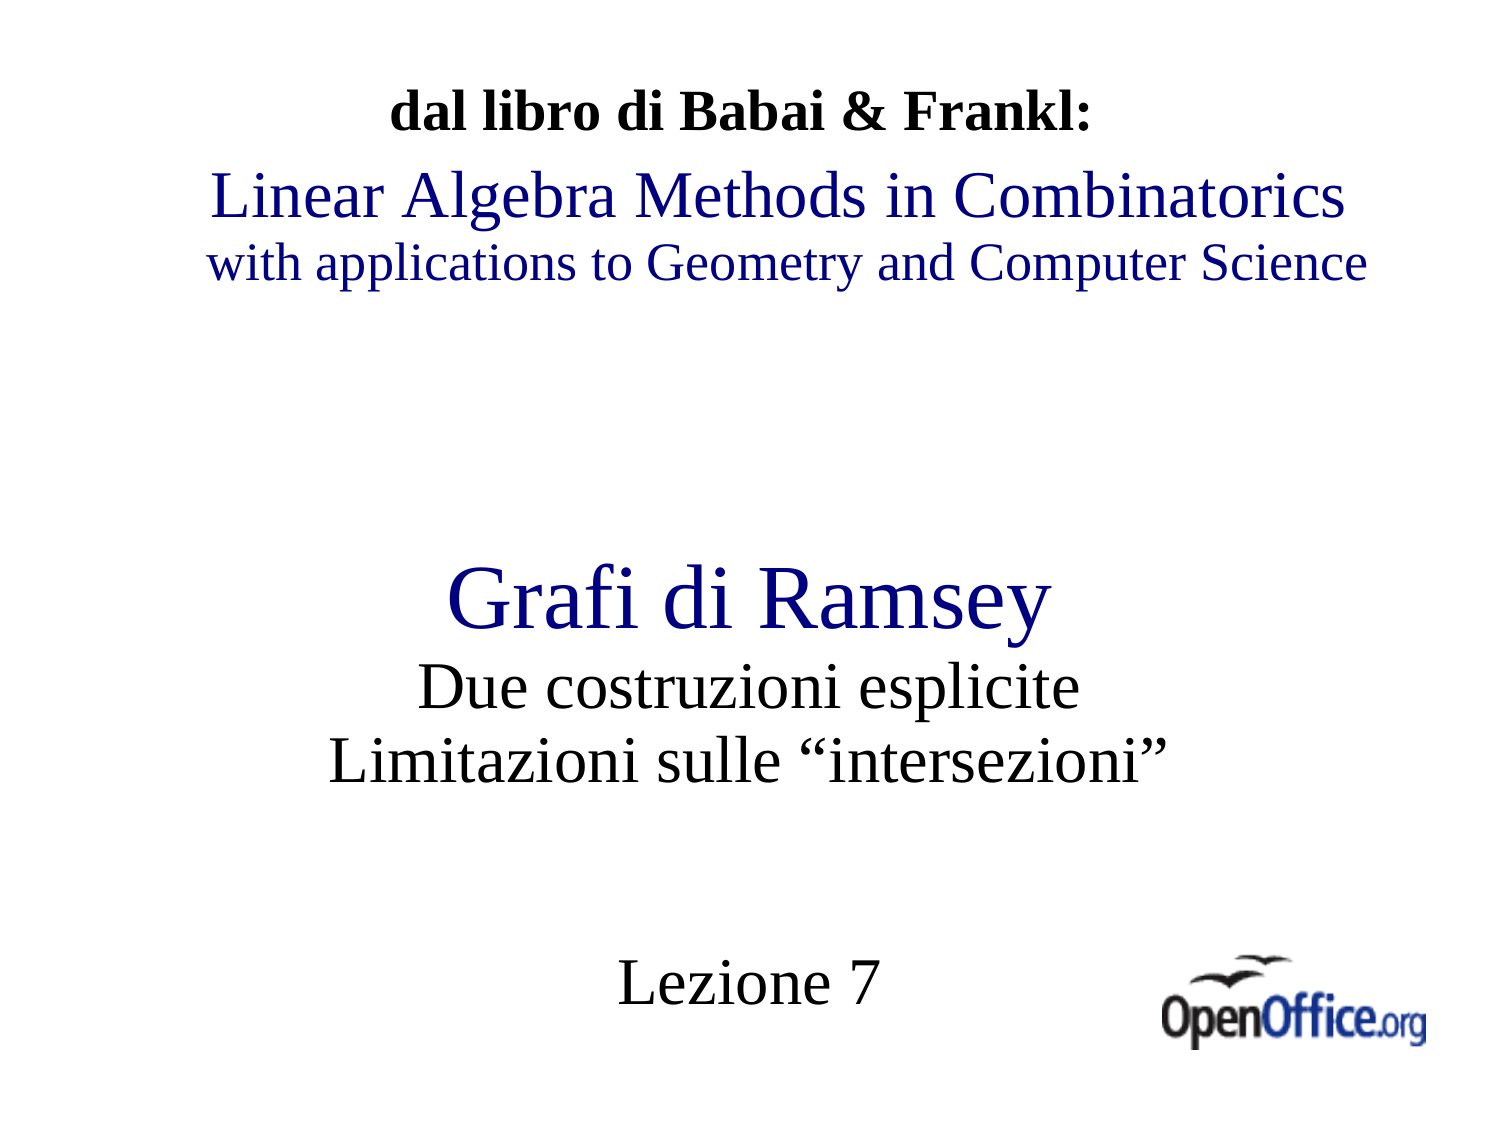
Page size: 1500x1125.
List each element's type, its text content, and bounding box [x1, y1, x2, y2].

title Grafi di Ramsey Due costruzioni esplicite Limitazioni sulle “intersezioni” [112, 412, 1388, 932]
subtitle Lezione 7 [187, 937, 1238, 1088]
picture [1162, 953, 1426, 1051]
text_box dal libro di Babai & Frankl: [374, 64, 1110, 112]
title Linear Algebra Methods in Combinatorics with applications to Geometry and Computer Science [112, 112, 1463, 338]
